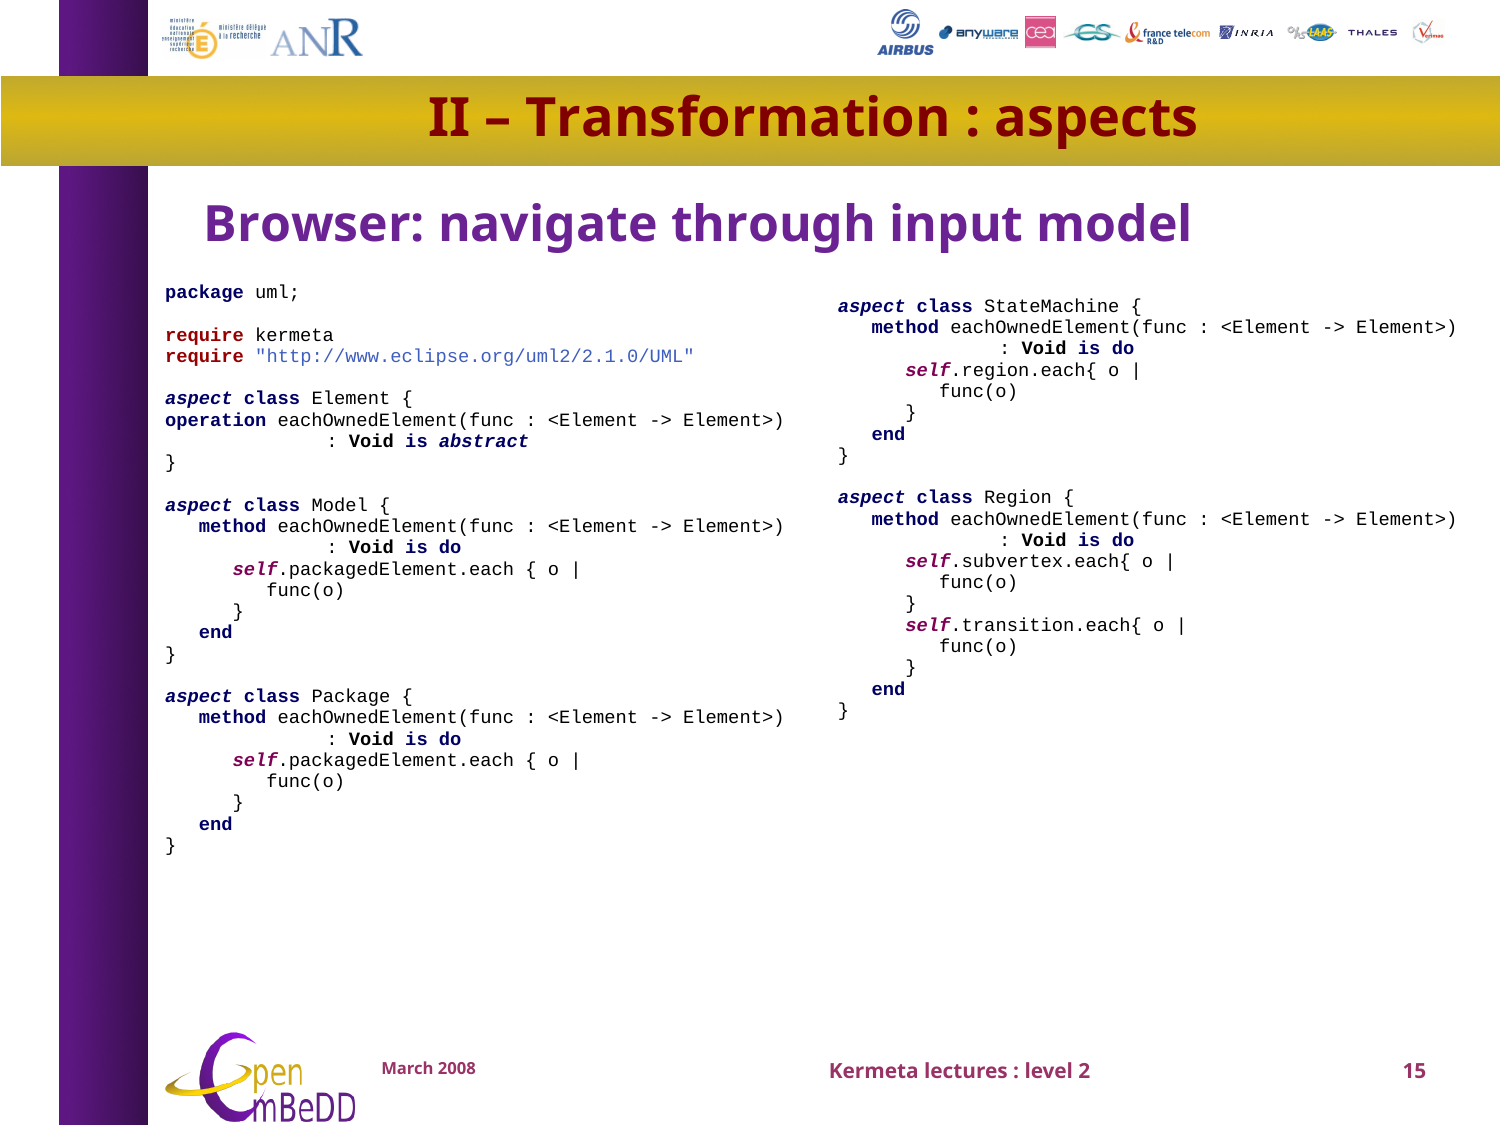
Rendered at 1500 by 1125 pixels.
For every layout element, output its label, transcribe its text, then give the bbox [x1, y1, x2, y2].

picture [270, 18, 363, 57]
picture [165, 1032, 355, 1122]
list Browser: navigate through input model [147, 191, 1488, 253]
text_box aspect class StateMachine { method eachOwnedElement(func : <Element -> Element>) : Void is do self.region.each{ o | func(o) } end } aspect class Region { method eachOwnedElement(func : <Element -> Element>) : Void is do self.subvertex.each{ o | func(o) } self.transition.each{ o | func(o) } end } [823, 289, 1500, 720]
text_box March 2008 [366, 1049, 531, 1101]
text_box Kermeta lectures : level 2 [531, 1049, 1387, 1101]
picture [1, 0, 1500, 1125]
title II – Transformation : aspects [147, 66, 1481, 164]
text_box package uml; require kermeta require "http://www.eclipse.org/uml2/2.1.0/UML" aspect class Element { operation eachOwnedElement(func : <Element -> Element>) : Void is abstract } aspect class Model { method eachOwnedElement(func : <Element -> Element>) : Void is do self.packagedElement.each { o | func(o) } end } aspect class Package { method eachOwnedElement(func : <Element -> Element>) : Void is do self.packagedElement.each { o | func(o) } end } [150, 275, 816, 853]
picture [877, 9, 1445, 55]
picture [162, 18, 266, 59]
text_box <numéro> [1387, 1049, 1482, 1101]
